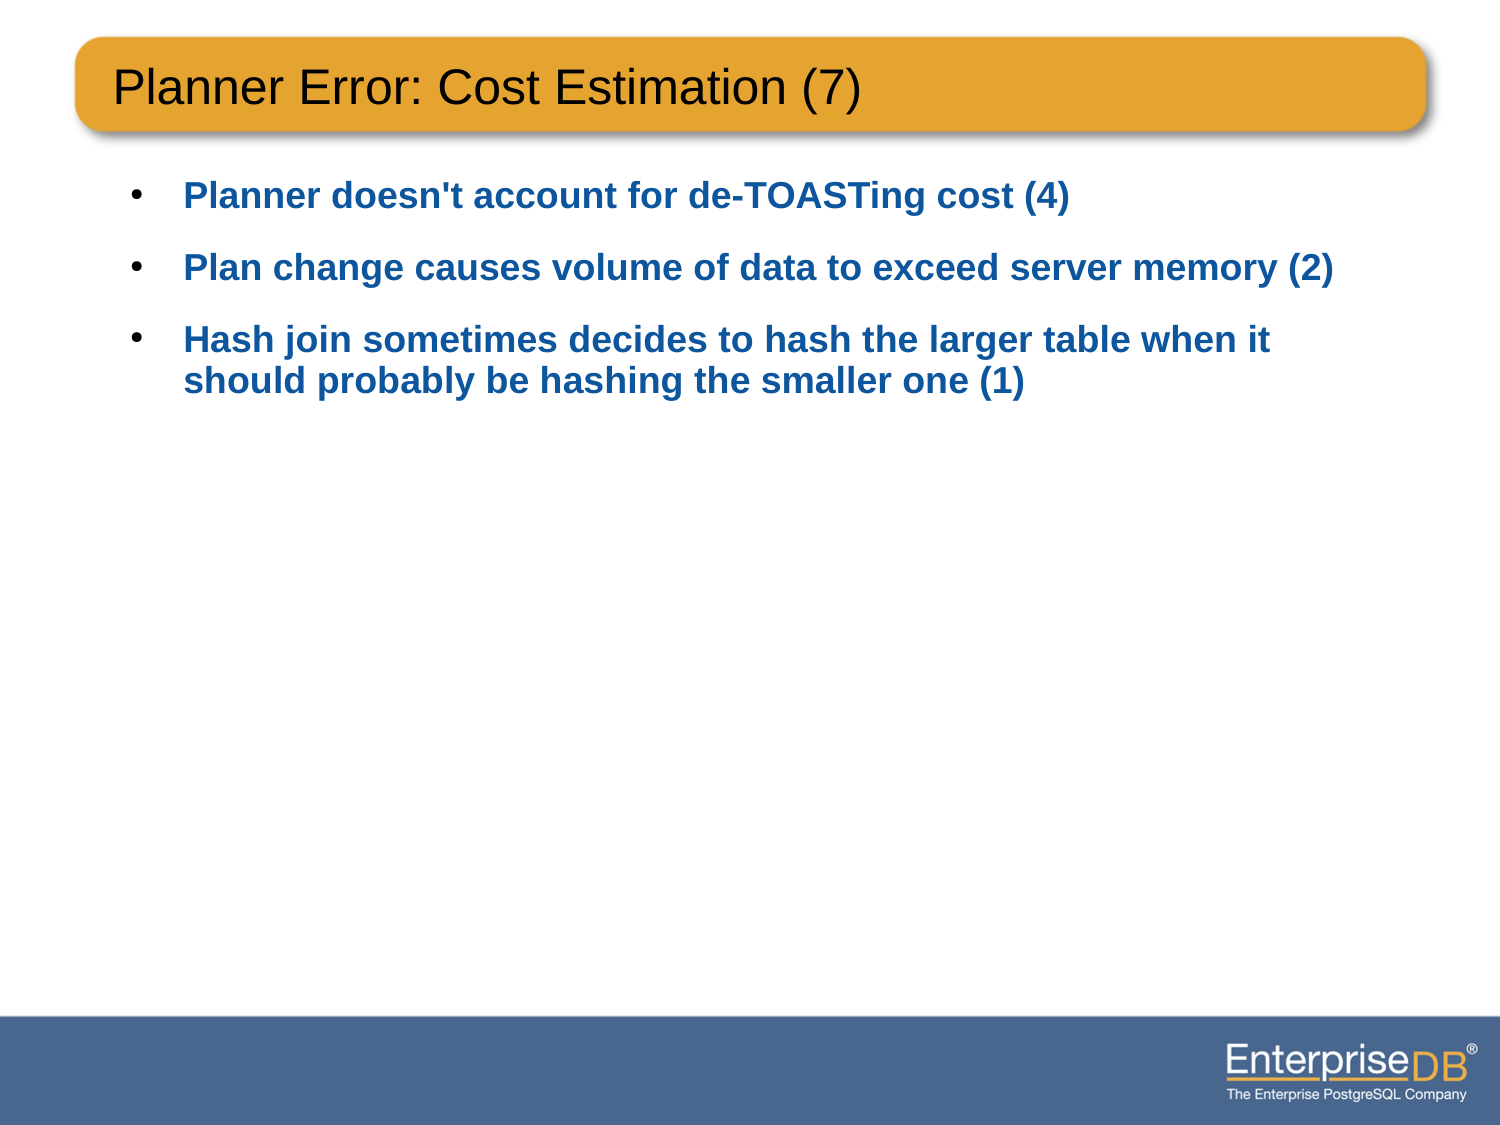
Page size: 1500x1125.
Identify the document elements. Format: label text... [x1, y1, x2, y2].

list Planner doesn't account for de-TOASTing cost (4) Plan change causes volume of data to exceed server memory (2) Hash join sometimes decides to hash the larger table when it should probably be hashing the smaller one (1) [112, 174, 1388, 948]
picture [0, 0, 1500, 1125]
title Planner Error: Cost Estimation (7) [112, 37, 1388, 138]
